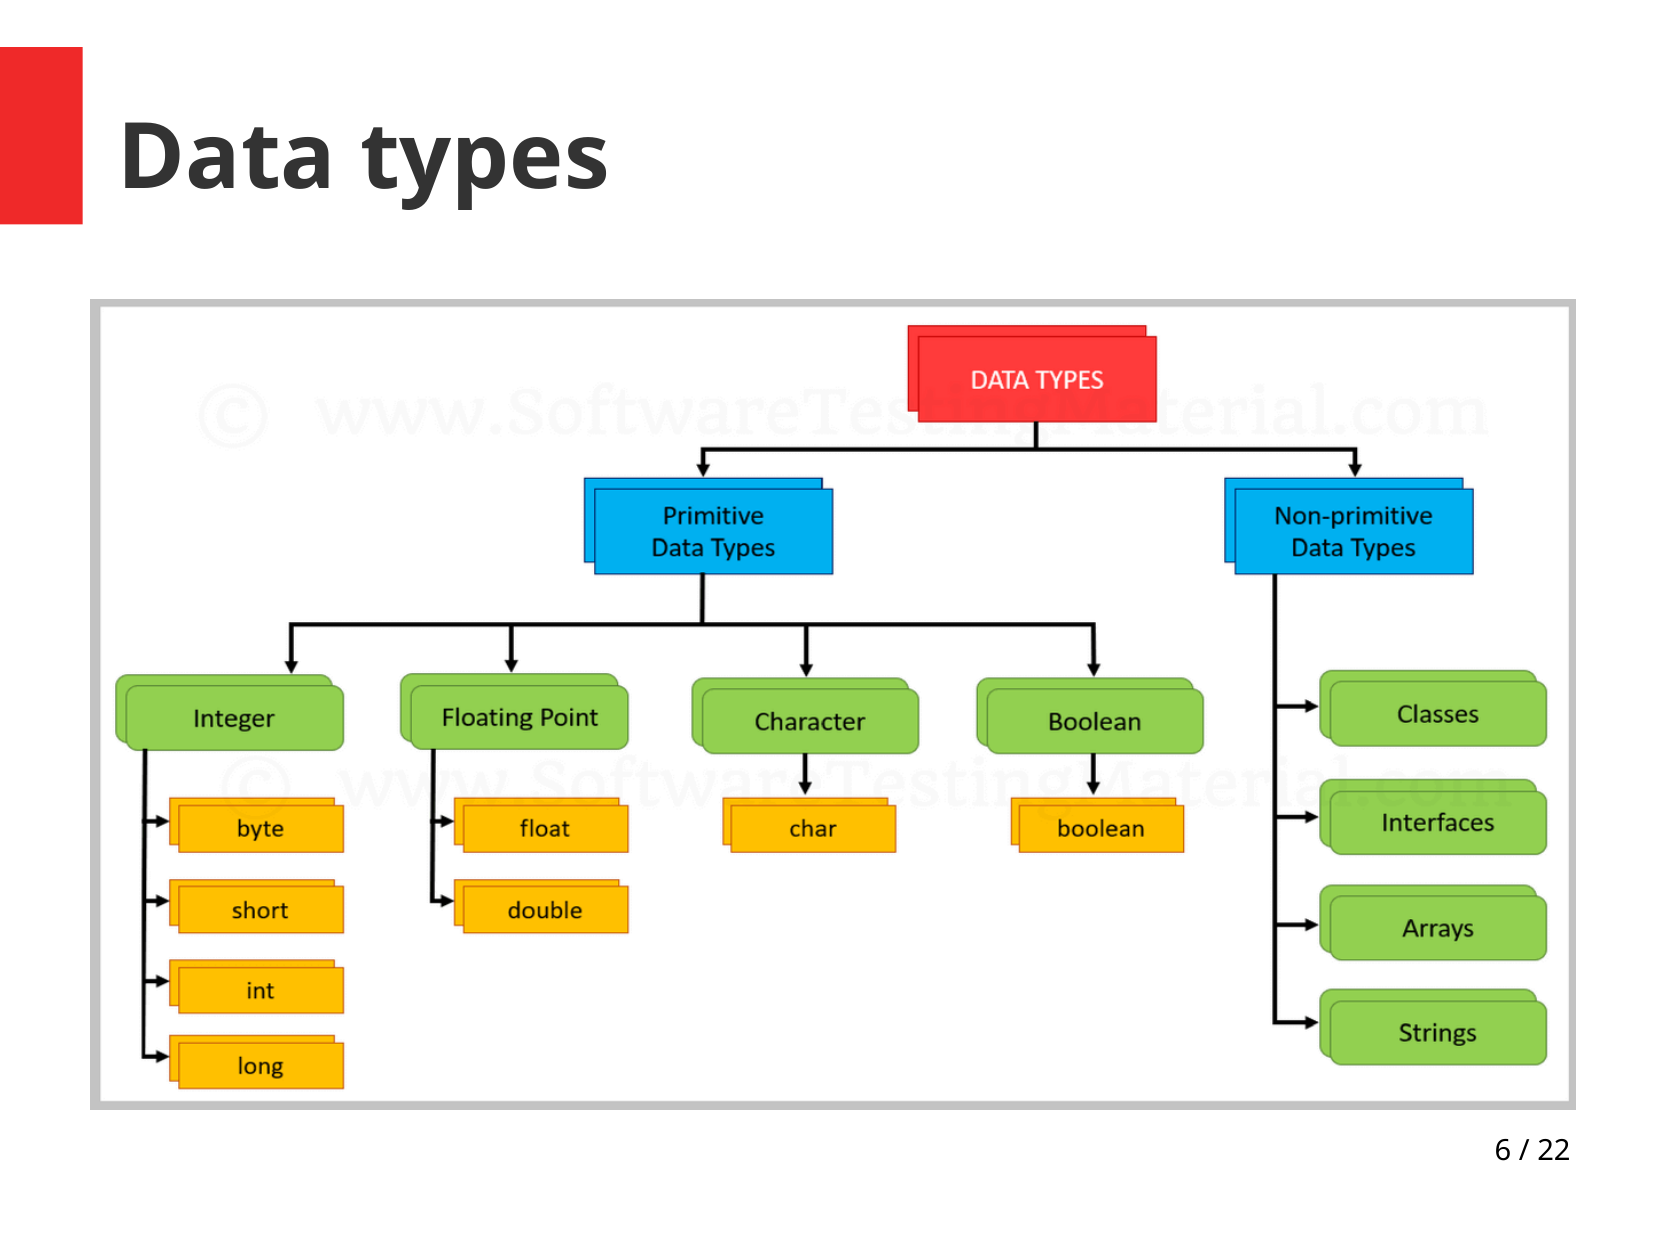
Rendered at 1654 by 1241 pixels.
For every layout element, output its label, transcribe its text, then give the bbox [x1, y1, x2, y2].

title Data types [117, 49, 1571, 257]
picture [90, 299, 1576, 1111]
